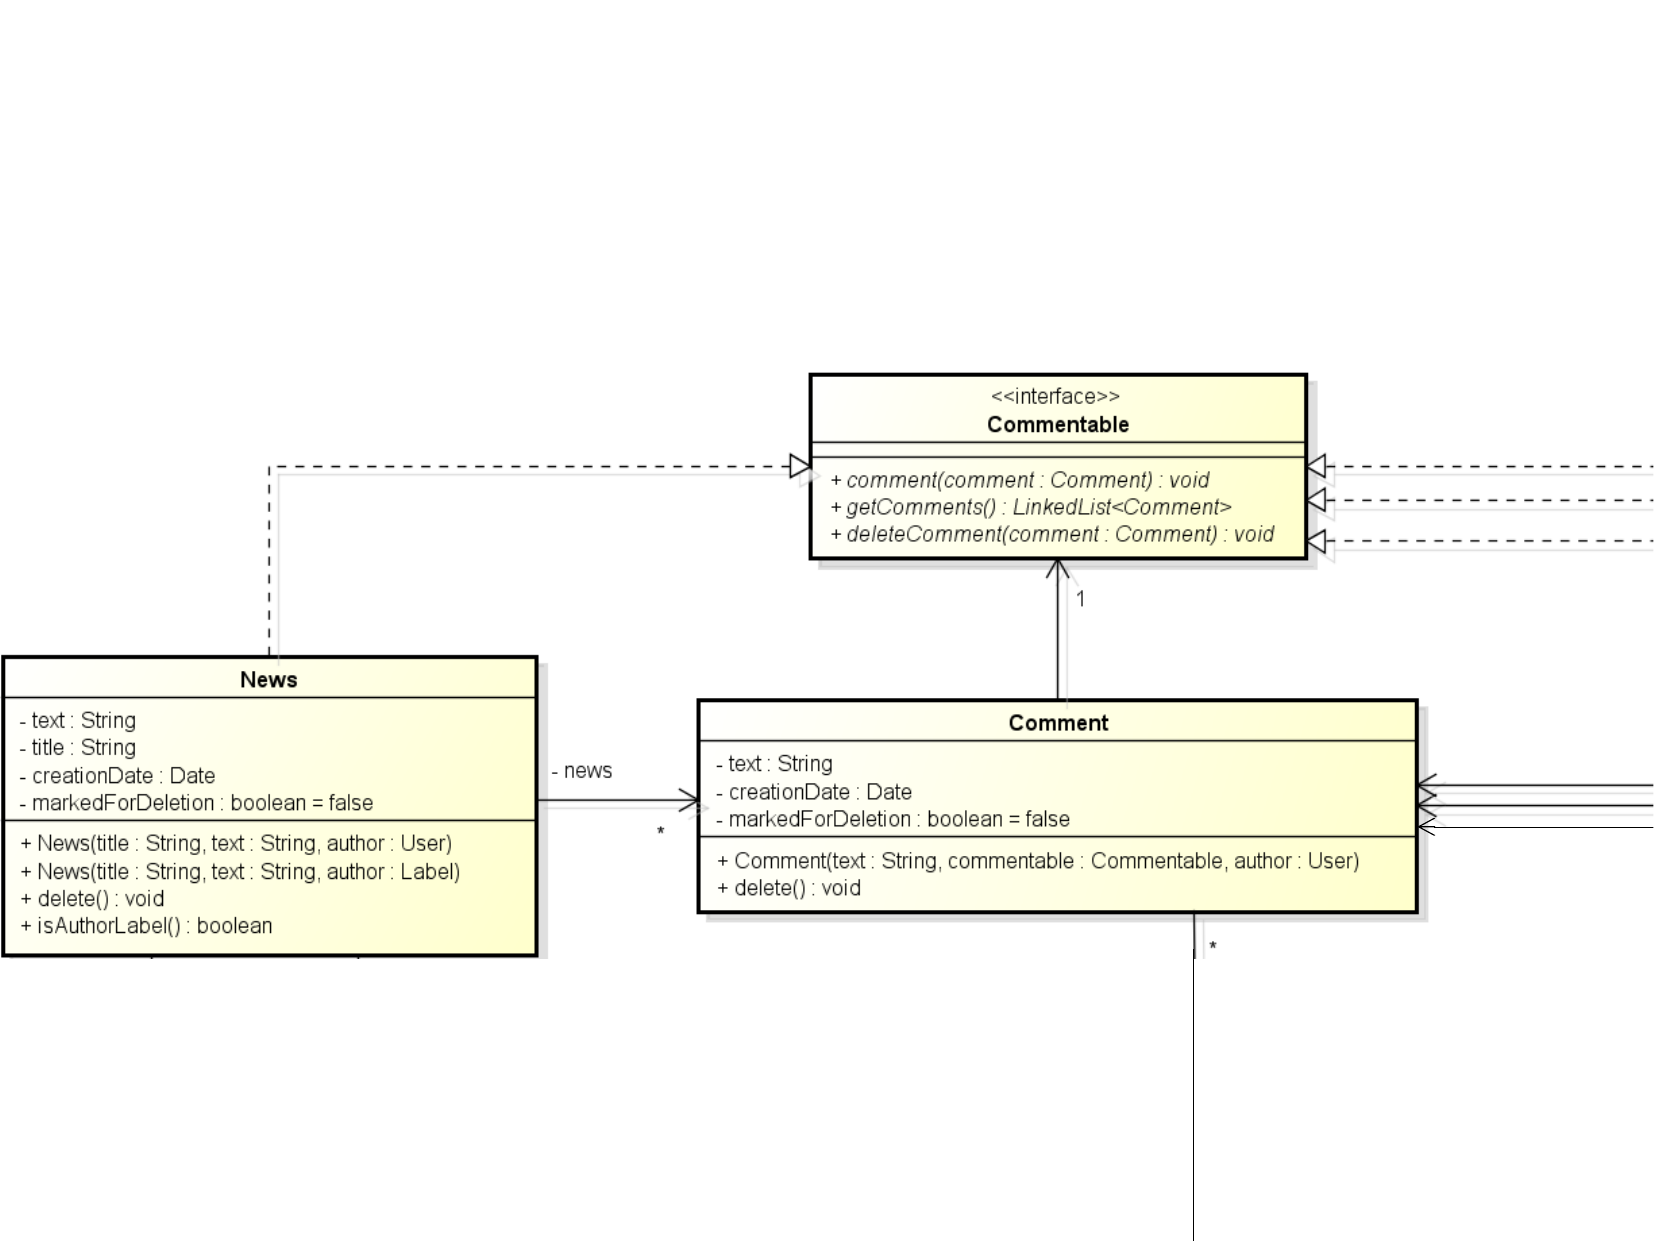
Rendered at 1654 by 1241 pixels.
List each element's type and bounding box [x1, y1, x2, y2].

picture [0, 354, 1654, 959]
